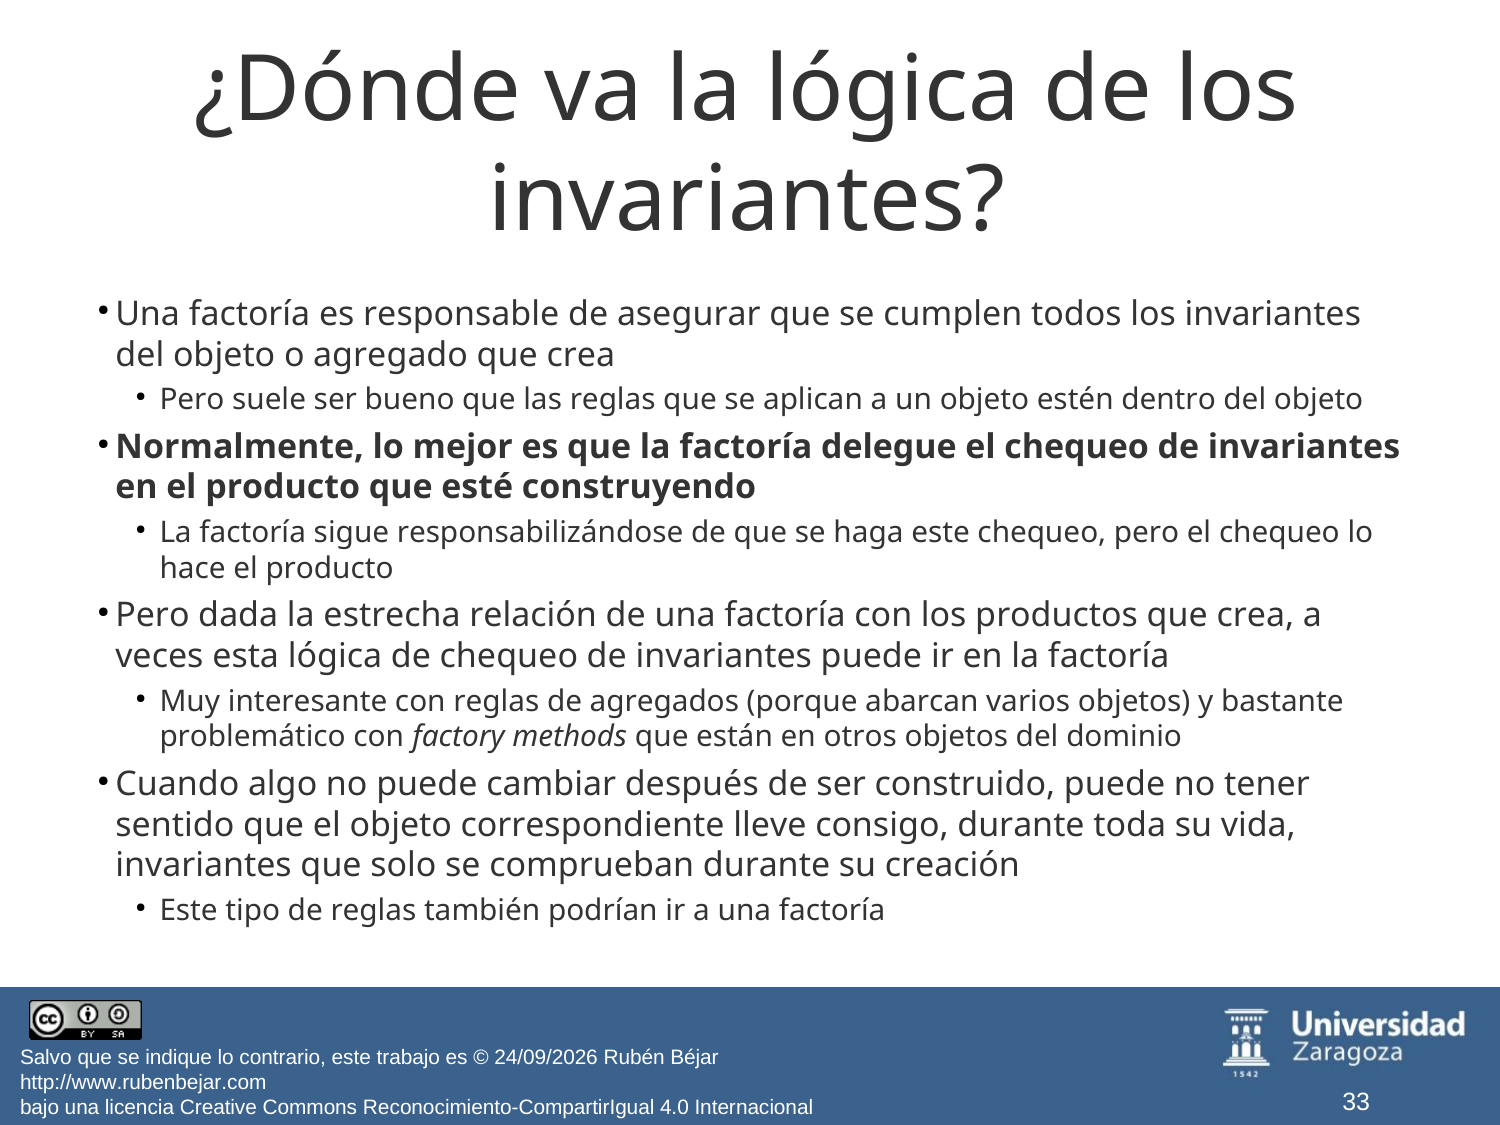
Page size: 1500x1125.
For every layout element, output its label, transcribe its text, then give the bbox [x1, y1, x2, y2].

picture [0, 987, 1500, 1125]
list Una factoría es responsable de asegurar que se cumplen todos los invariantes del objeto o agregado que crea Pero suele ser bueno que las reglas que se aplican a un objeto estén dentro del objeto Normalmente, lo mejor es que la factoría delegue el chequeo de invariantes en el producto que esté construyendo La factoría sigue responsabilizándose de que se haga este chequeo, pero el chequeo lo hace el producto Pero dada la estrecha relación de una factoría con los productos que crea, a veces esta lógica de chequeo de invariantes puede ir en la factoría Muy interesante con reglas de agregados (porque abarcan varios objetos) y bastante problemático con factory methods que están en otros objetos del dominio Cuando algo no puede cambiar después de ser construido, puede no tener sentido que el objeto correspondiente lleve consigo, durante toda su vida, invariantes que solo se comprueban durante su creación Este tipo de reglas también podrían ir a una factoría [82, 283, 1418, 957]
title ¿Dónde va la lógica de los invariantes? [74, 21, 1420, 257]
